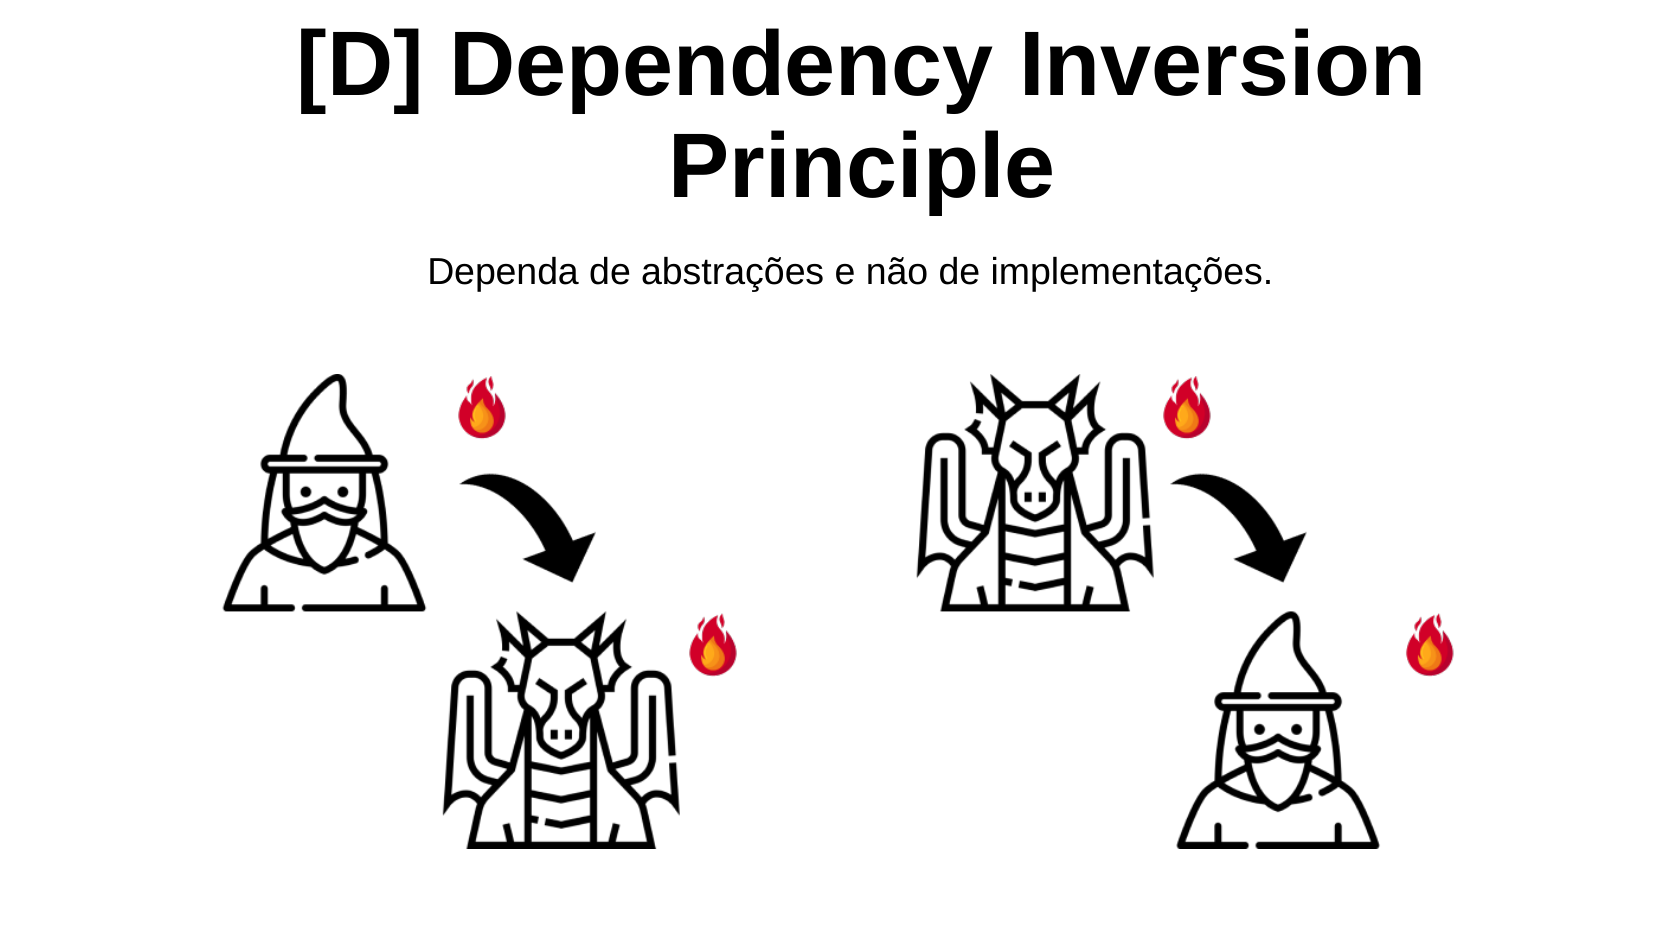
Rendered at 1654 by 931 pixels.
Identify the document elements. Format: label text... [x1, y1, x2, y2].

picture [206, 374, 1463, 849]
title [D] Dependency Inversion Principle [82, 12, 1571, 218]
text_box Dependa de abstrações e não de implementações. [412, 243, 1289, 301]
